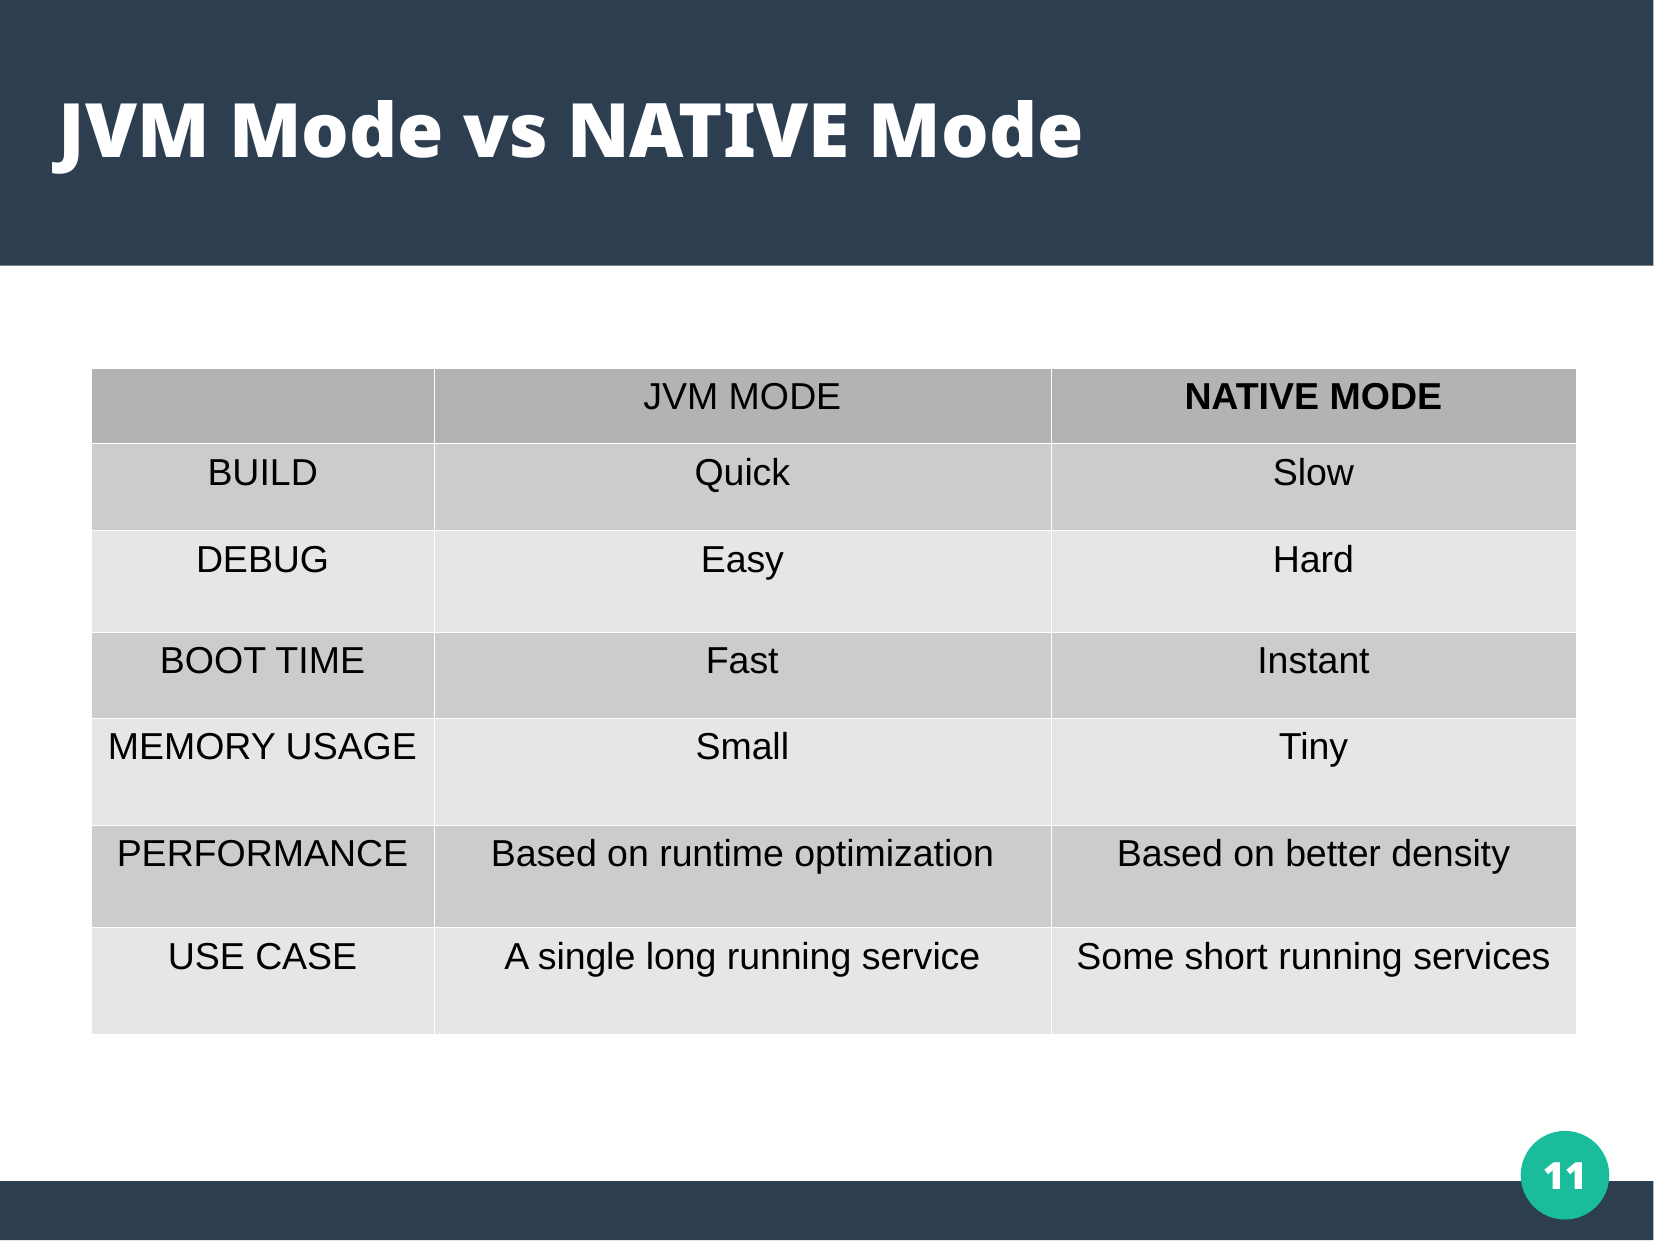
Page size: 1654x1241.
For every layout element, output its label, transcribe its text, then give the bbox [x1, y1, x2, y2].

table_cell DEBUG [92, 531, 434, 632]
table_cell Fast [435, 633, 1051, 718]
table_cell MEMORY USAGE [92, 719, 434, 825]
table_cell Tiny [1052, 719, 1576, 825]
table_cell BUILD [92, 444, 434, 530]
table_cell Slow [1052, 444, 1576, 530]
table_cell Some short running services [1052, 928, 1576, 1034]
table_cell Instant [1052, 633, 1576, 718]
table_cell Quick [435, 444, 1051, 530]
table_cell USE CASE [92, 928, 434, 1034]
table_header NATIVE MODE [1052, 369, 1576, 443]
table_cell Hard [1052, 531, 1576, 632]
table_header [92, 369, 434, 443]
table_cell PERFORMANCE [92, 826, 434, 927]
table_cell Based on runtime optimization [435, 826, 1051, 927]
table_header JVM MODE [435, 369, 1051, 443]
title JVM Mode vs NATIVE Mode [59, 49, 1595, 207]
table_cell Based on better density [1052, 826, 1576, 927]
table_cell A single long running service [435, 928, 1051, 1034]
table_cell BOOT TIME [92, 633, 434, 718]
table_cell Small [435, 719, 1051, 825]
table_cell Easy [435, 531, 1051, 632]
